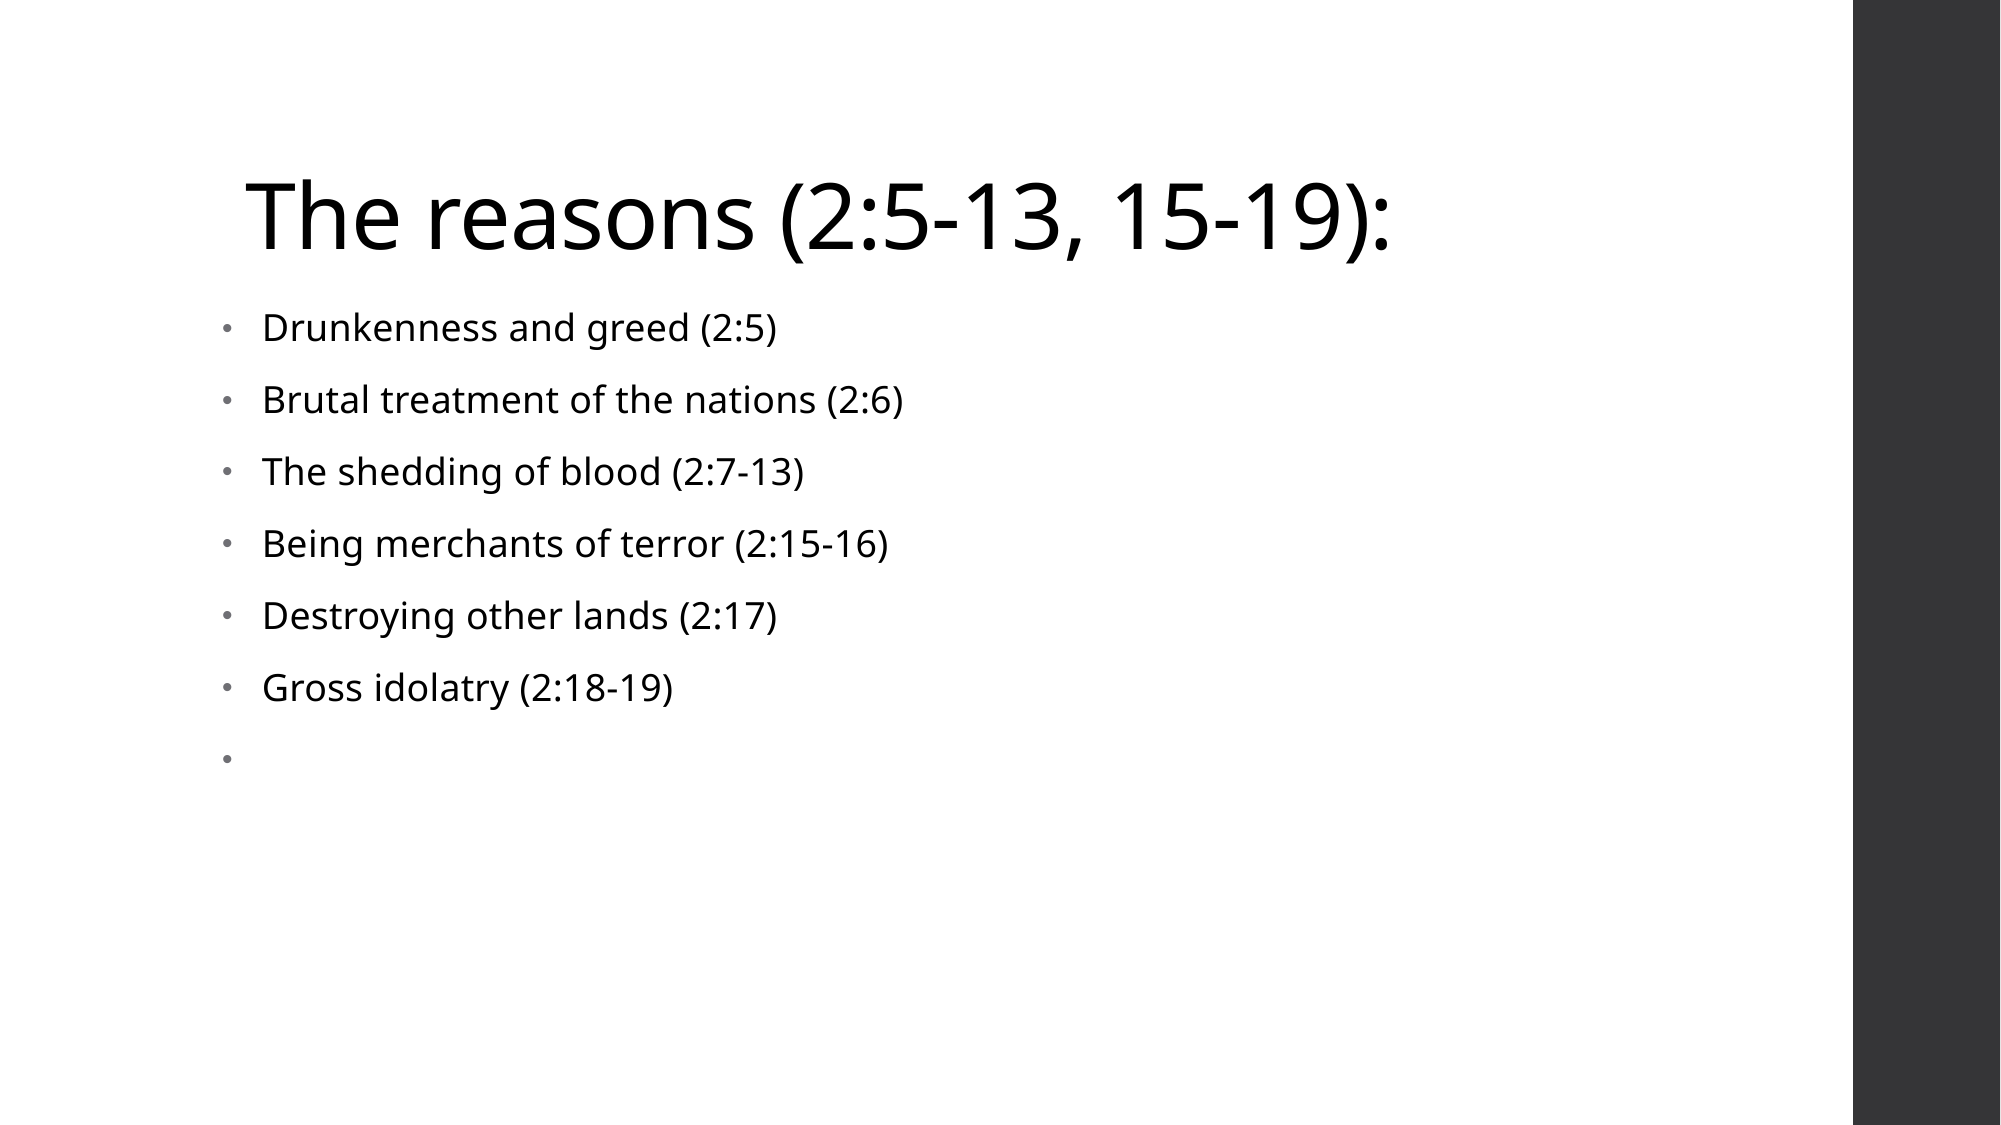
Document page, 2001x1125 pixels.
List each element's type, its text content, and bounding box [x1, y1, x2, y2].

title The reasons (2:5-13, 15-19): [206, 60, 1797, 278]
list Drunkenness and greed (2:5) Brutal treatment of the nations (2:6) The shedding of blood (2:7-13) Being merchants of terror (2:15-16) Destroying other lands (2:17) Gross idolatry (2:18-19) [206, 299, 1617, 1014]
